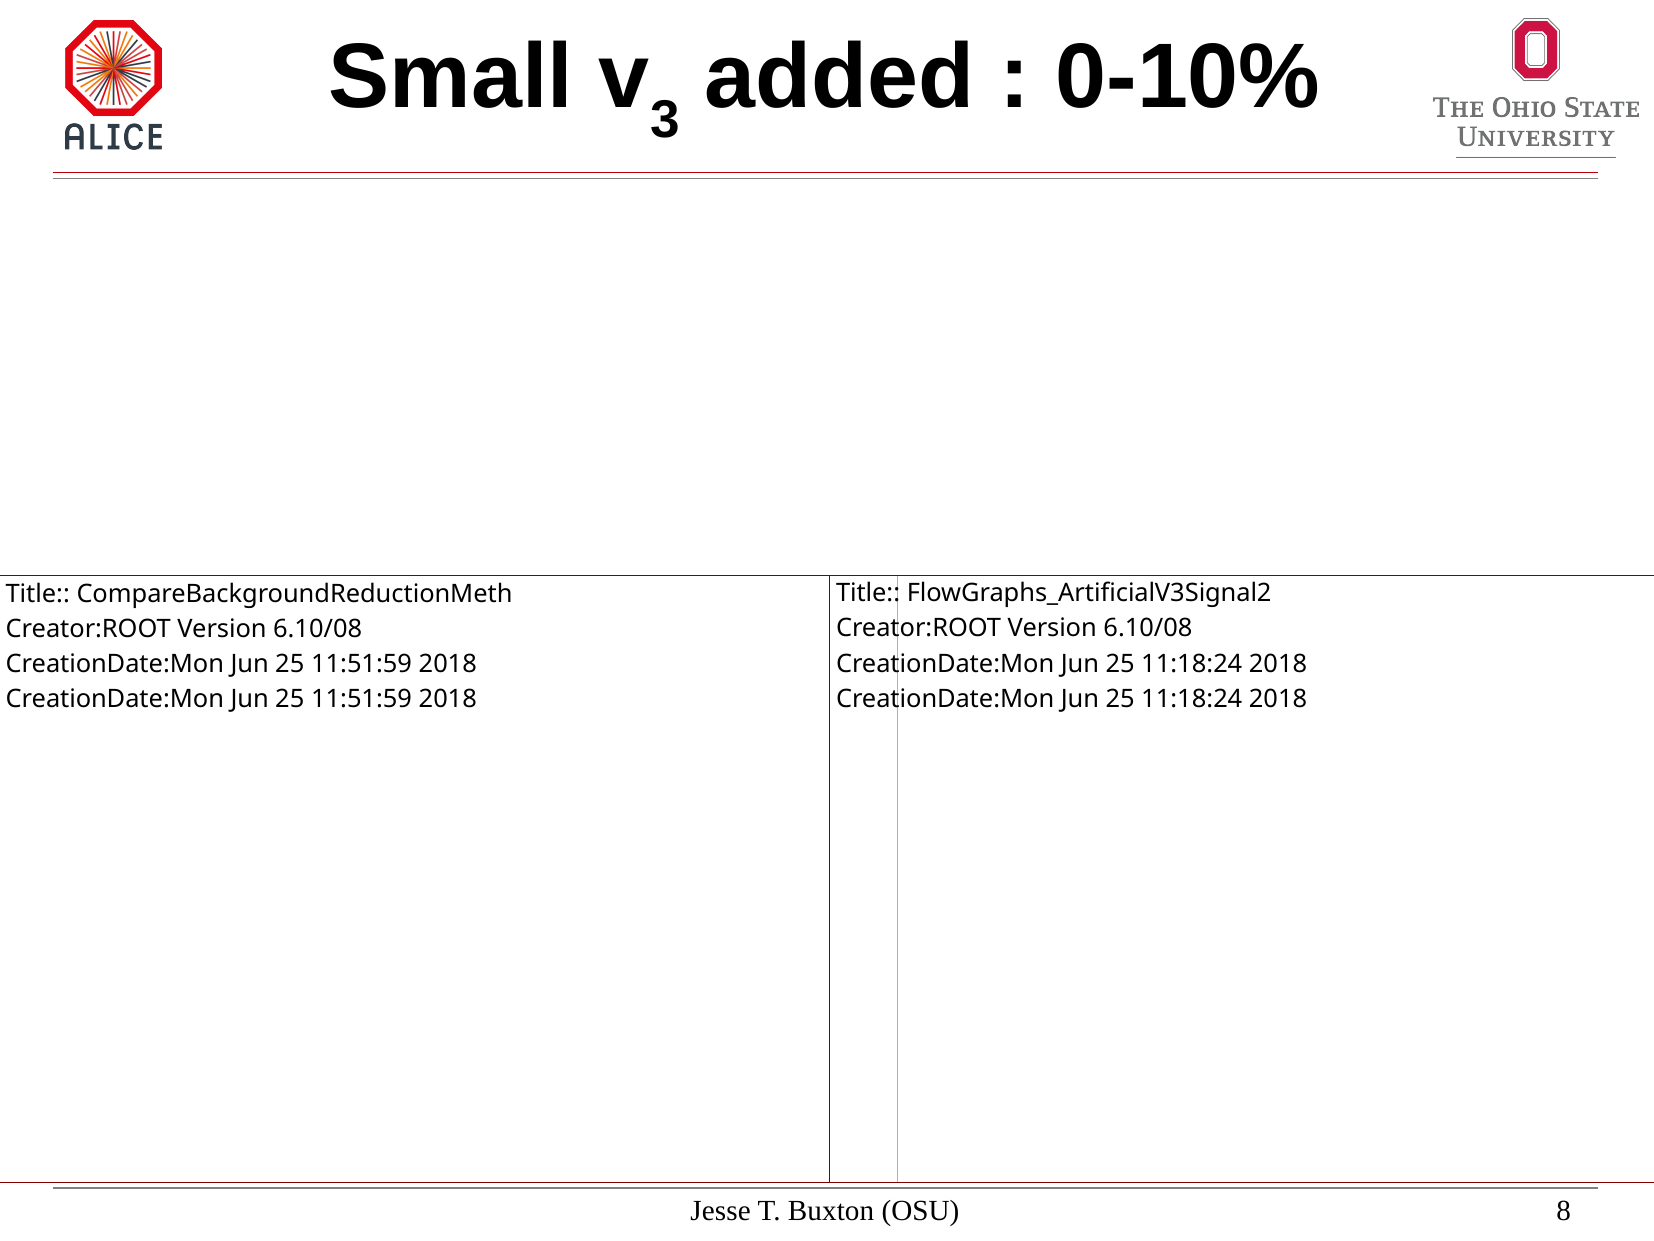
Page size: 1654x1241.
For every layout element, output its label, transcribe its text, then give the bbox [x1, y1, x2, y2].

picture [1513, 5, 1642, 171]
title Small v3 added : 0-10% [137, 1, 1513, 172]
picture [0, 573, 1654, 1183]
picture [65, 20, 137, 150]
